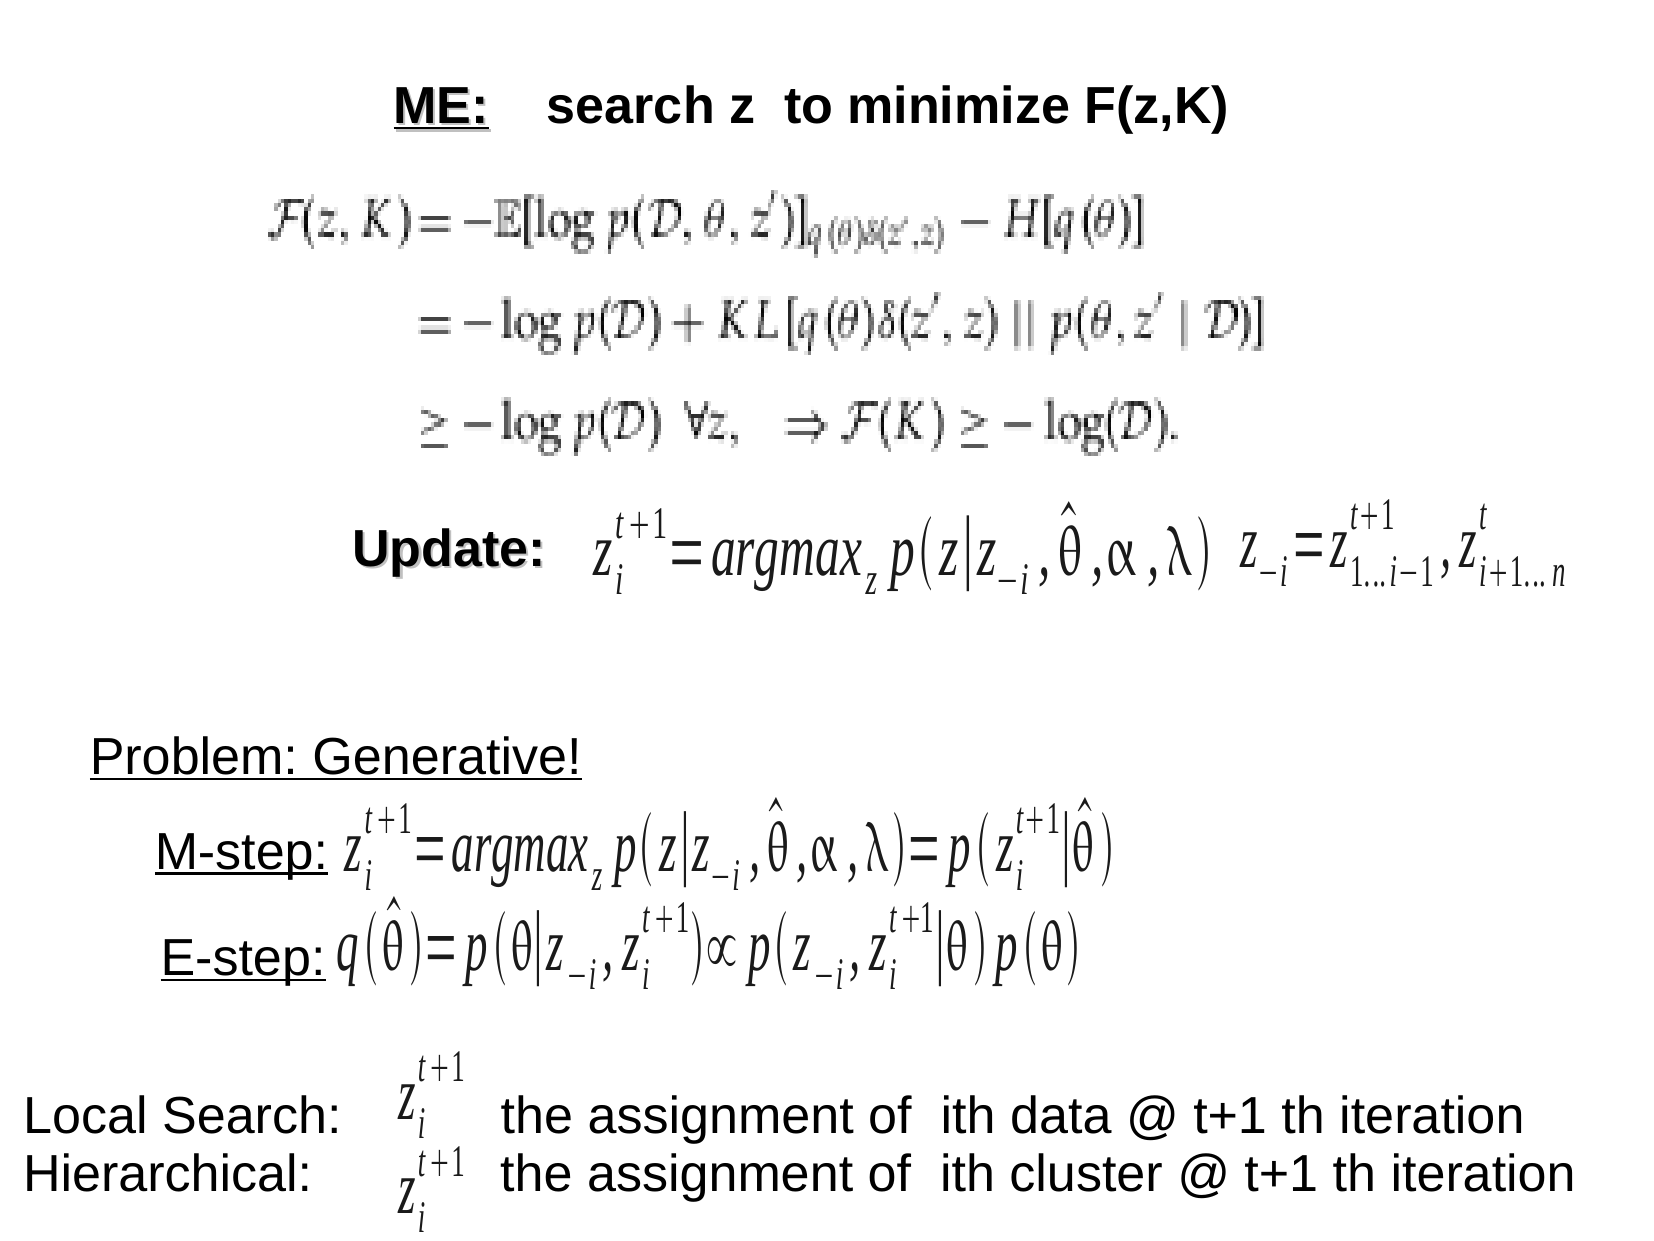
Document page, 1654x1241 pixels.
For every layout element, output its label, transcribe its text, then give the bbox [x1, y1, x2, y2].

picture [225, 178, 1298, 482]
chart [384, 1039, 475, 1241]
text_box Local Search: the assignment of ith data @ t+1 th iteration Hierarchical: the assignment of ith cluster @ t+1 th iteration [8, 1079, 384, 1224]
text_box Problem: Generative! [75, 720, 751, 800]
chart [577, 495, 1223, 609]
chart [1226, 487, 1576, 601]
chart [324, 791, 1124, 1003]
text_box ME: search z to minimize F(z,K) [378, 69, 1358, 152]
text_box Update: [337, 512, 577, 594]
text_box M-step: [139, 814, 403, 895]
text_box E-step: [145, 921, 409, 1001]
text_box Local Search: the assignment of ith data @ t+1 th iteration Hierarchical: the assignment of ith cluster @ t+1 th iteration [475, 1079, 1619, 1224]
